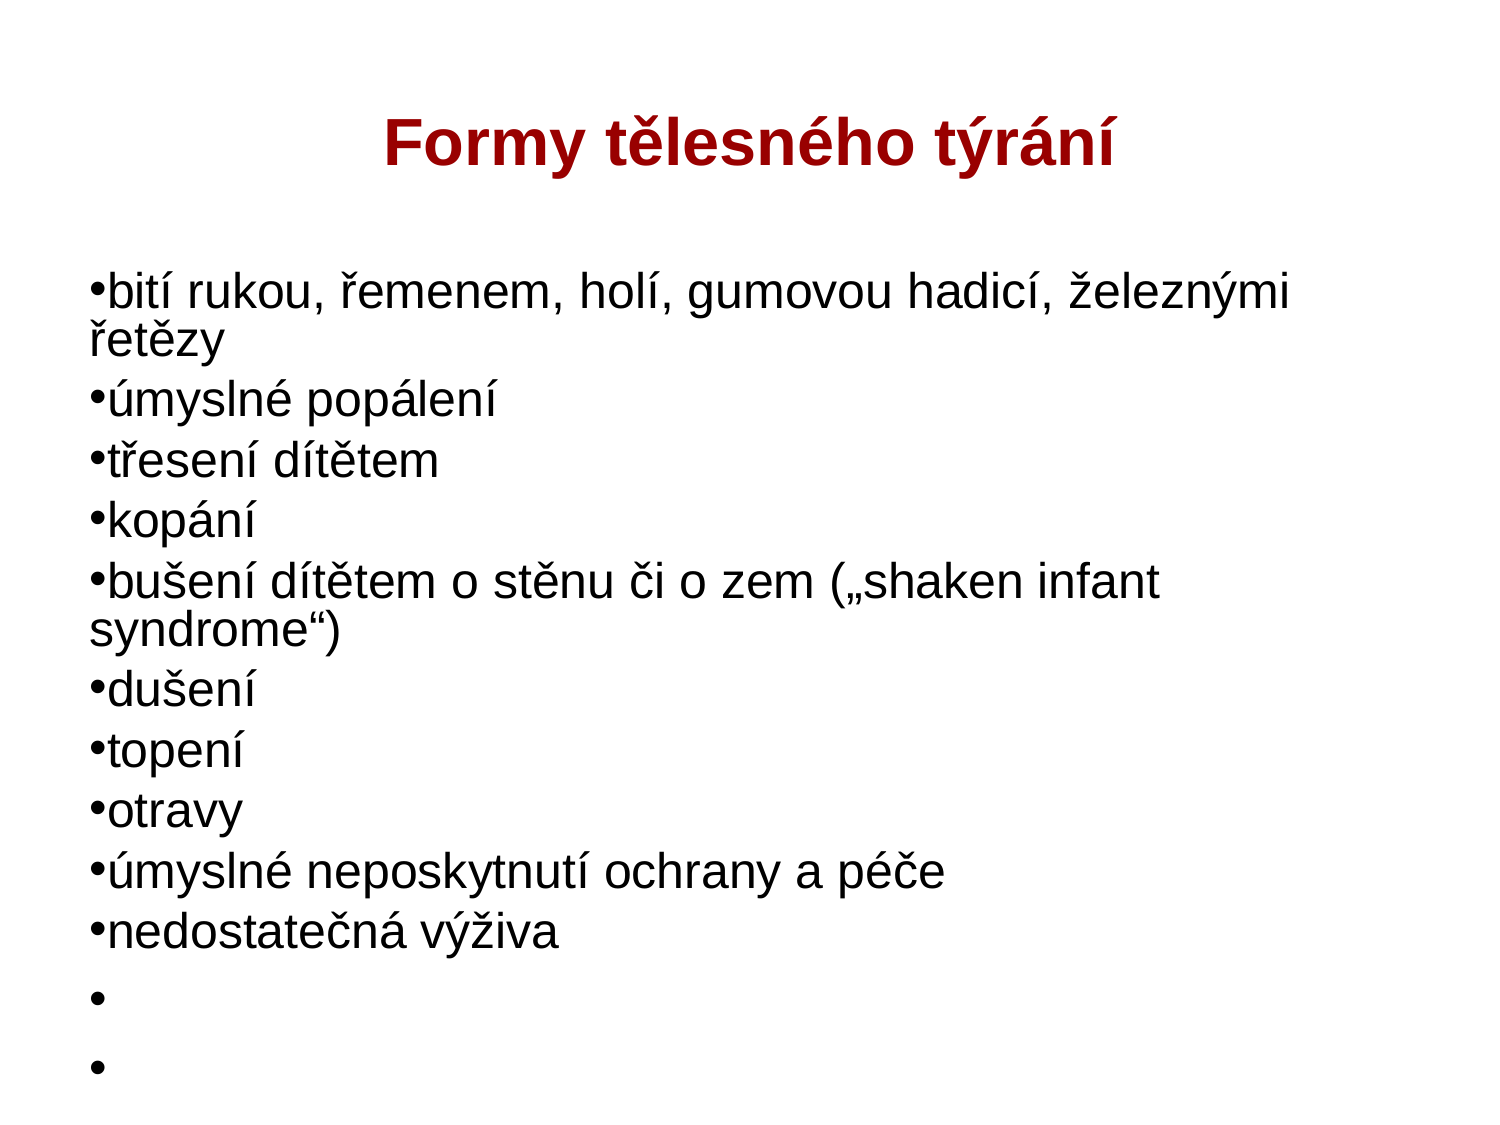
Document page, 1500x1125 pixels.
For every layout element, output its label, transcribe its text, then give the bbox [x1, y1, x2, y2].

title Formy tělesného týrání [75, 45, 1426, 233]
list bití rukou, řemenem, holí, gumovou hadicí, železnými řetězy úmyslné popálení třesení dítětem kopání bušení dítětem o stěnu či o zem („shaken infant syndrome“) dušení topení otravy úmyslné neposkytnutí ochrany a péče nedostatečná výživa [75, 262, 1426, 1005]
